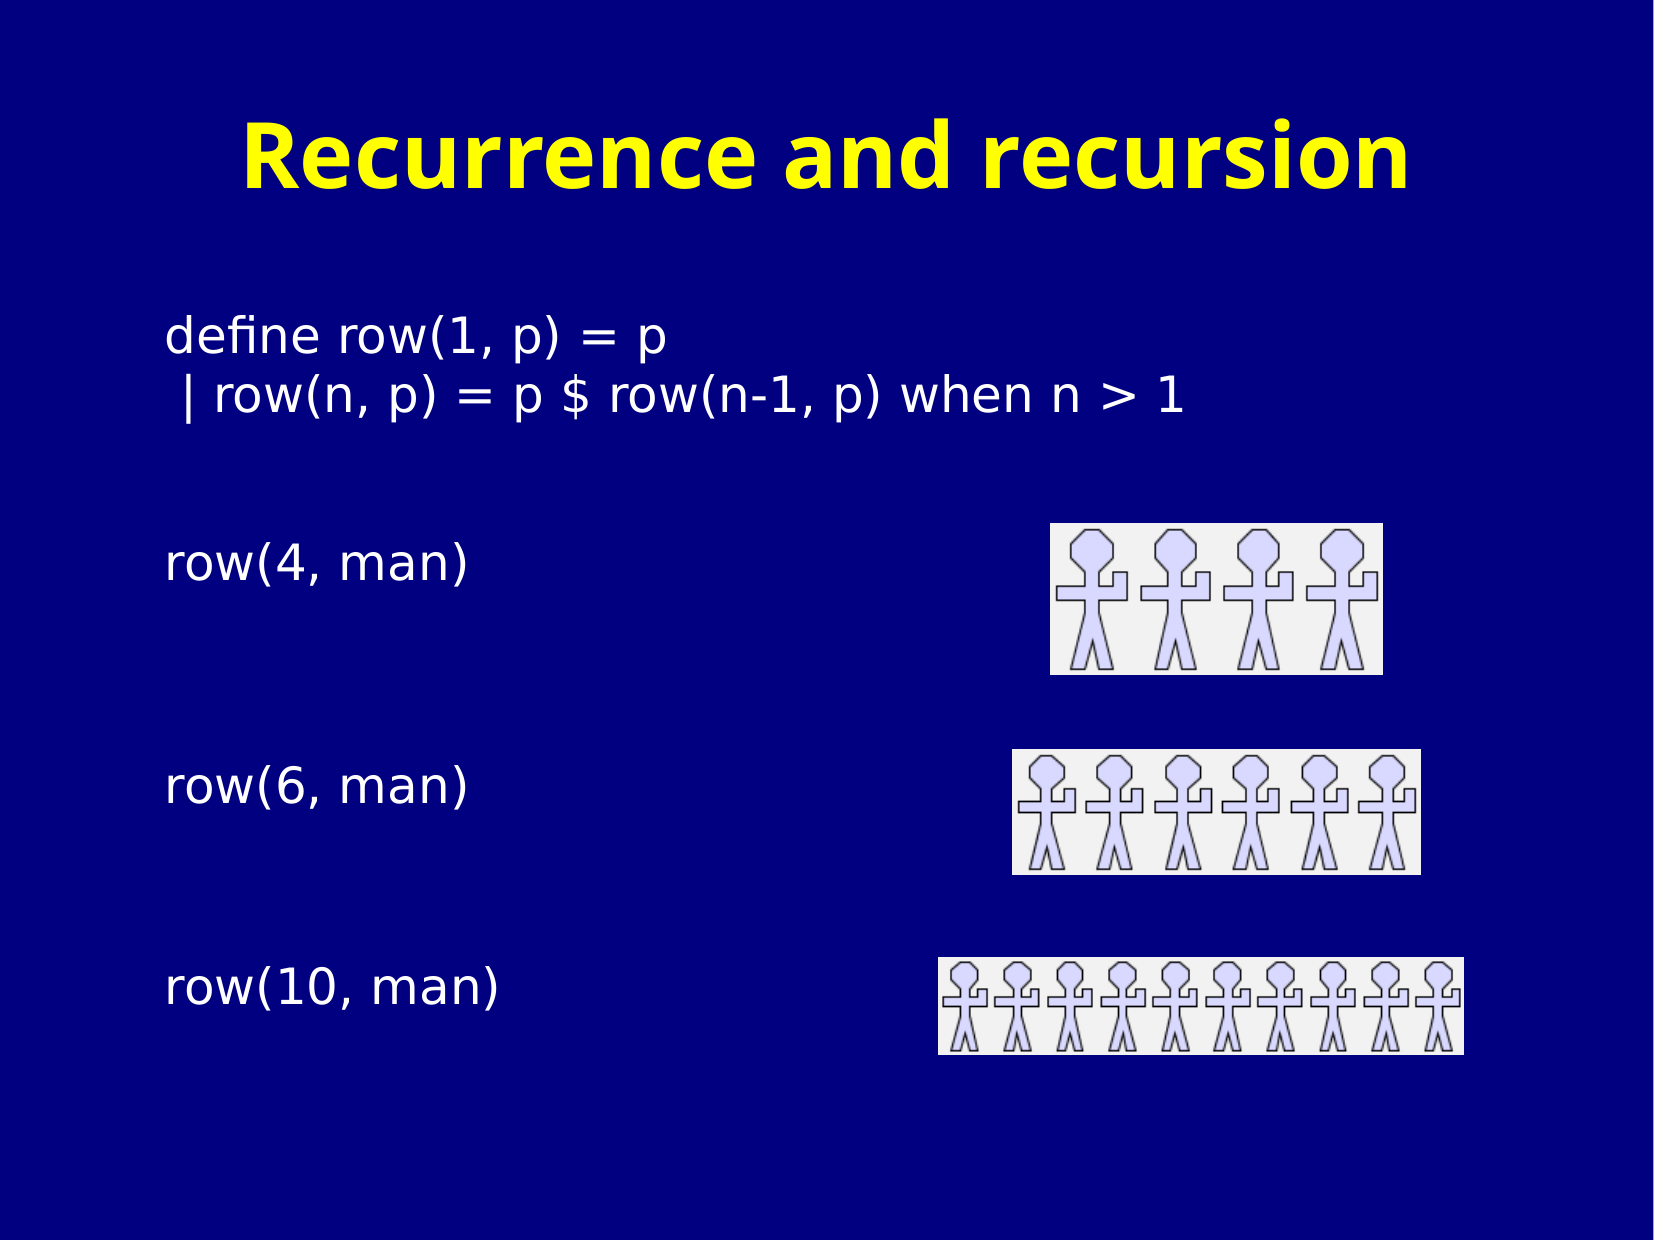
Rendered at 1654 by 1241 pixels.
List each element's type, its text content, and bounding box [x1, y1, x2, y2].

title Recurrence and recursion [82, 56, 1571, 250]
picture [1050, 523, 1383, 676]
picture [938, 957, 1464, 1055]
text_box row(4, man) [150, 526, 826, 601]
text_box row(10, man) [150, 950, 826, 1024]
text_box define row(1, p) = p | row(n, p) = p $ row(n-1, p) when n > 1 [150, 300, 1501, 432]
text_box row(6, man) [150, 750, 826, 824]
picture [1012, 749, 1421, 875]
